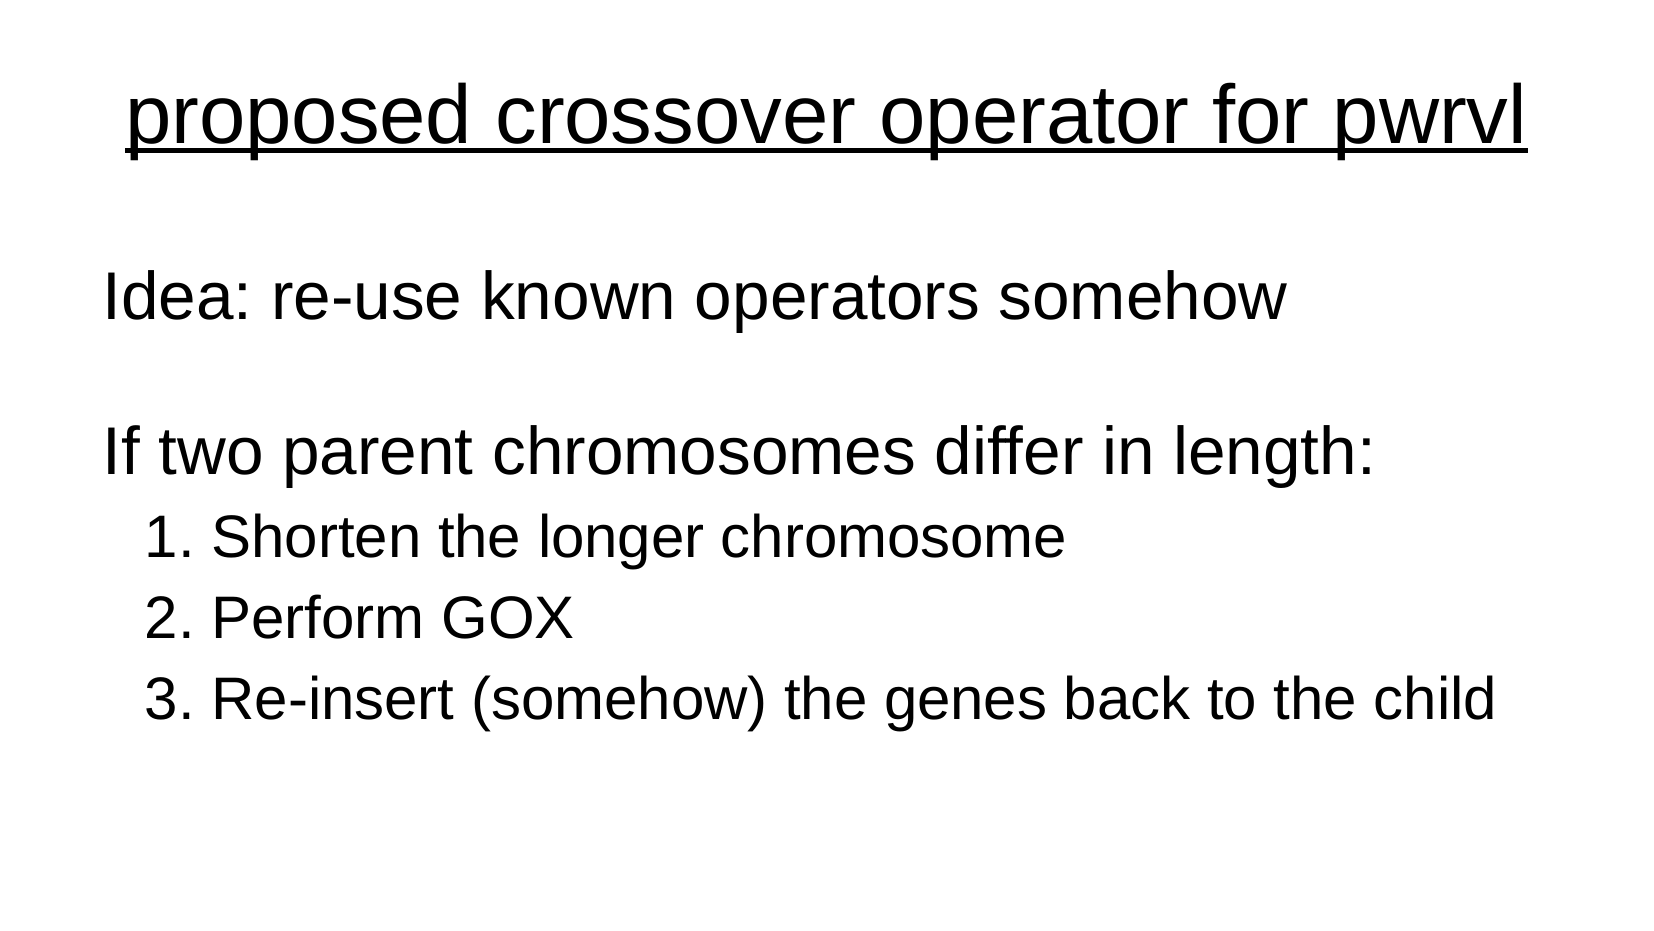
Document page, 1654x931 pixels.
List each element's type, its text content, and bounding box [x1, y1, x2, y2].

list Idea: re-use known operators somehow If two parent chromosomes differ in length: 1. Shorten the longer chromosome 2. Perform GOX 3. Re-insert (somehow) the genes back to the child [60, 195, 1549, 736]
title proposed crossover operator for pwrvl [82, 37, 1571, 193]
